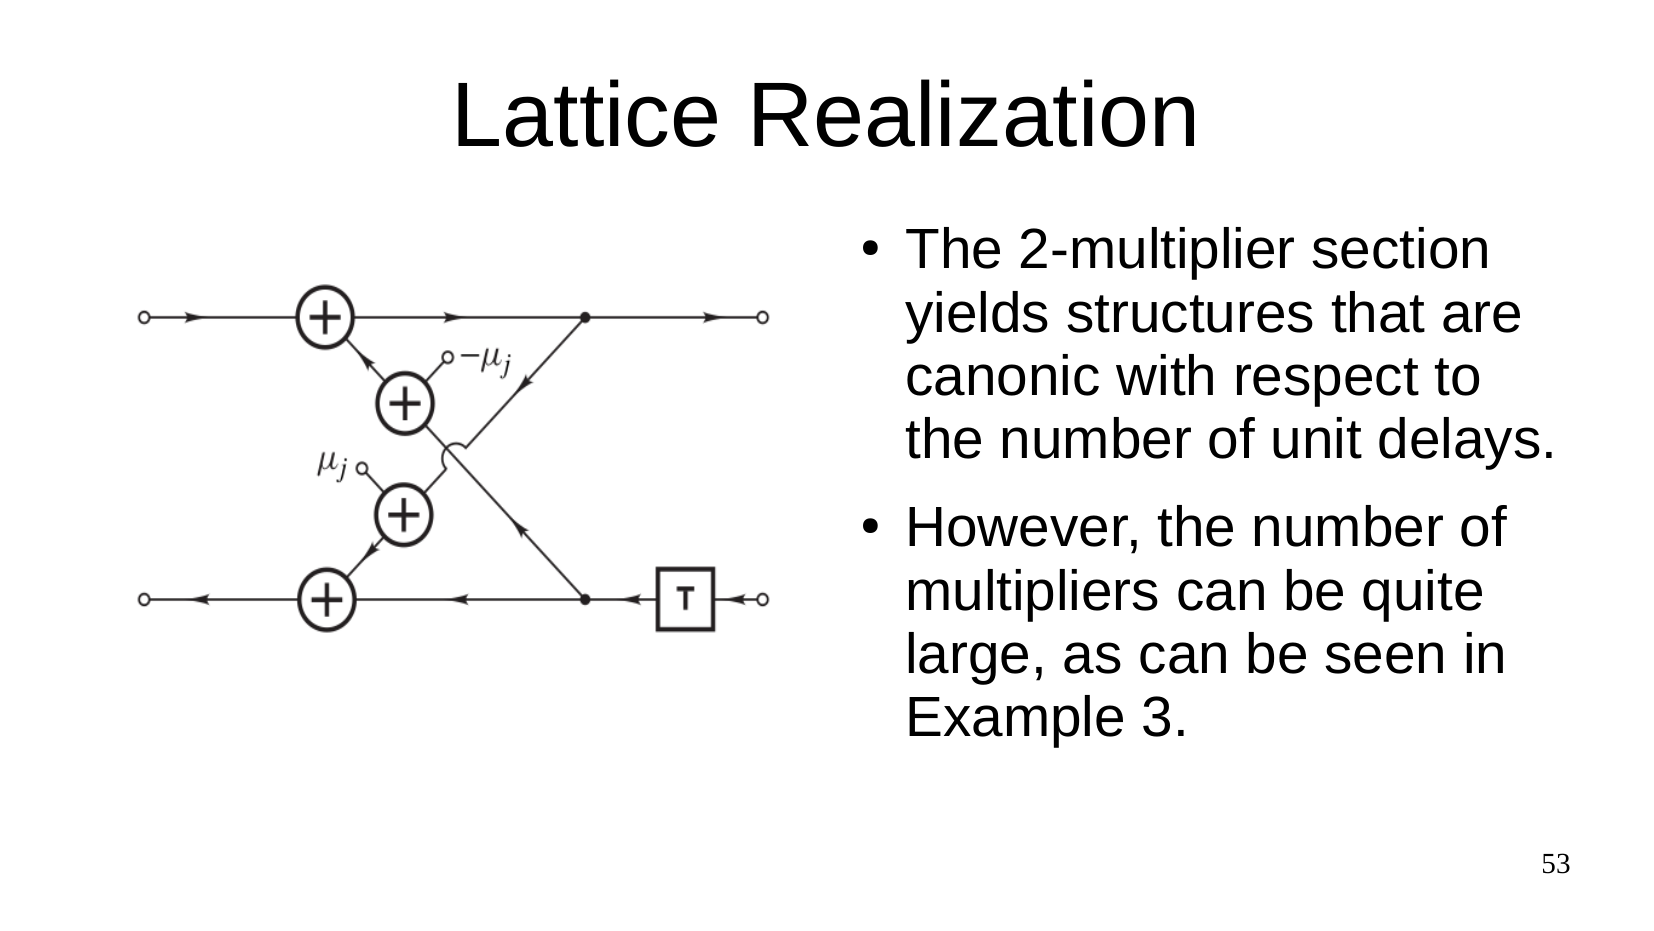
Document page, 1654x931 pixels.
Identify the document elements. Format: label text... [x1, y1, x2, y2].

list The 2-multiplier section yields structures that are canonic with respect to the number of unit delays. However, the number of multipliers can be quite large, as can be seen in Example 3. [845, 217, 1572, 758]
title Lattice Realization [82, 37, 1571, 193]
picture [82, 267, 809, 638]
